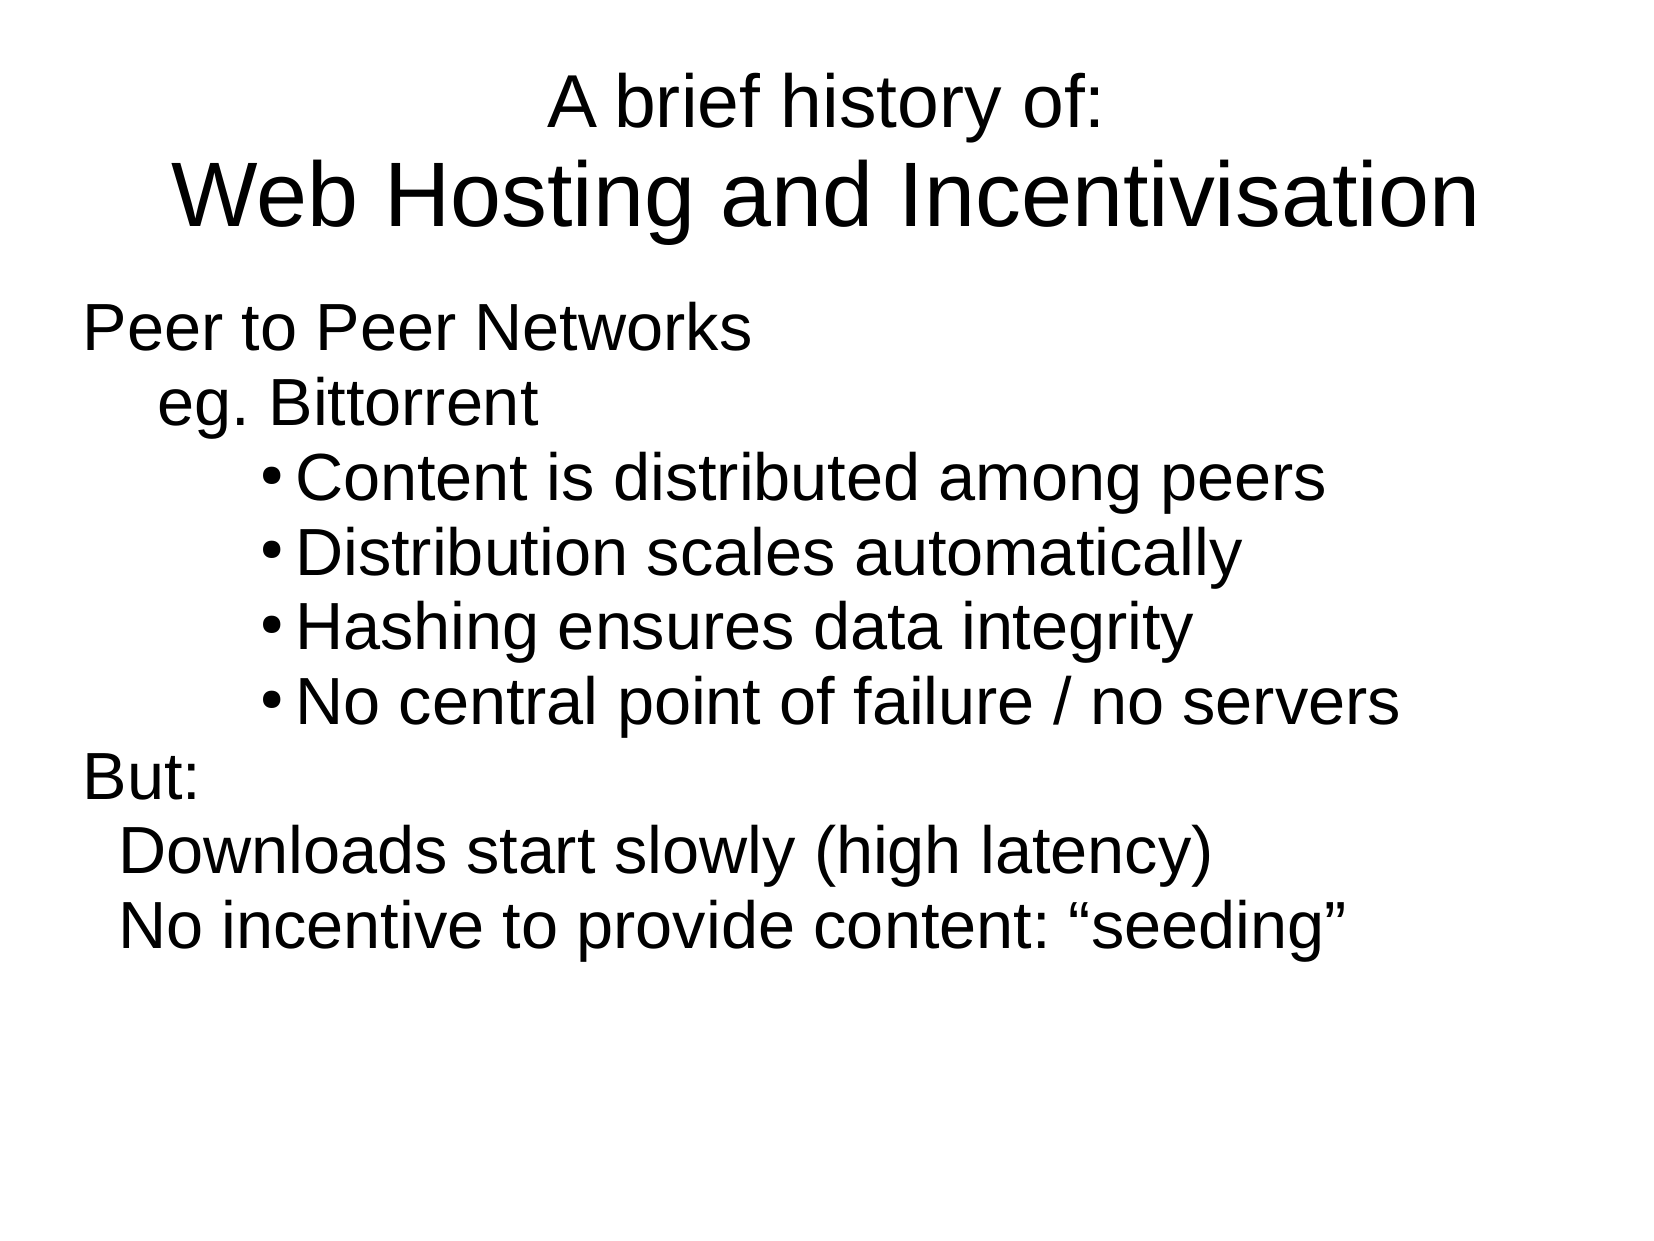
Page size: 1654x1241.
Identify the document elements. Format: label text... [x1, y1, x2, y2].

subtitle Peer to Peer Networks eg. Bittorrent Content is distributed among peers Distribution scales automatically Hashing ensures data integrity No central point of failure / no servers But: Downloads start slowly (high latency) No incentive to provide content: “seeding” [82, 290, 1571, 1038]
title A brief history of: Web Hosting and Incentivisation [82, 49, 1571, 257]
